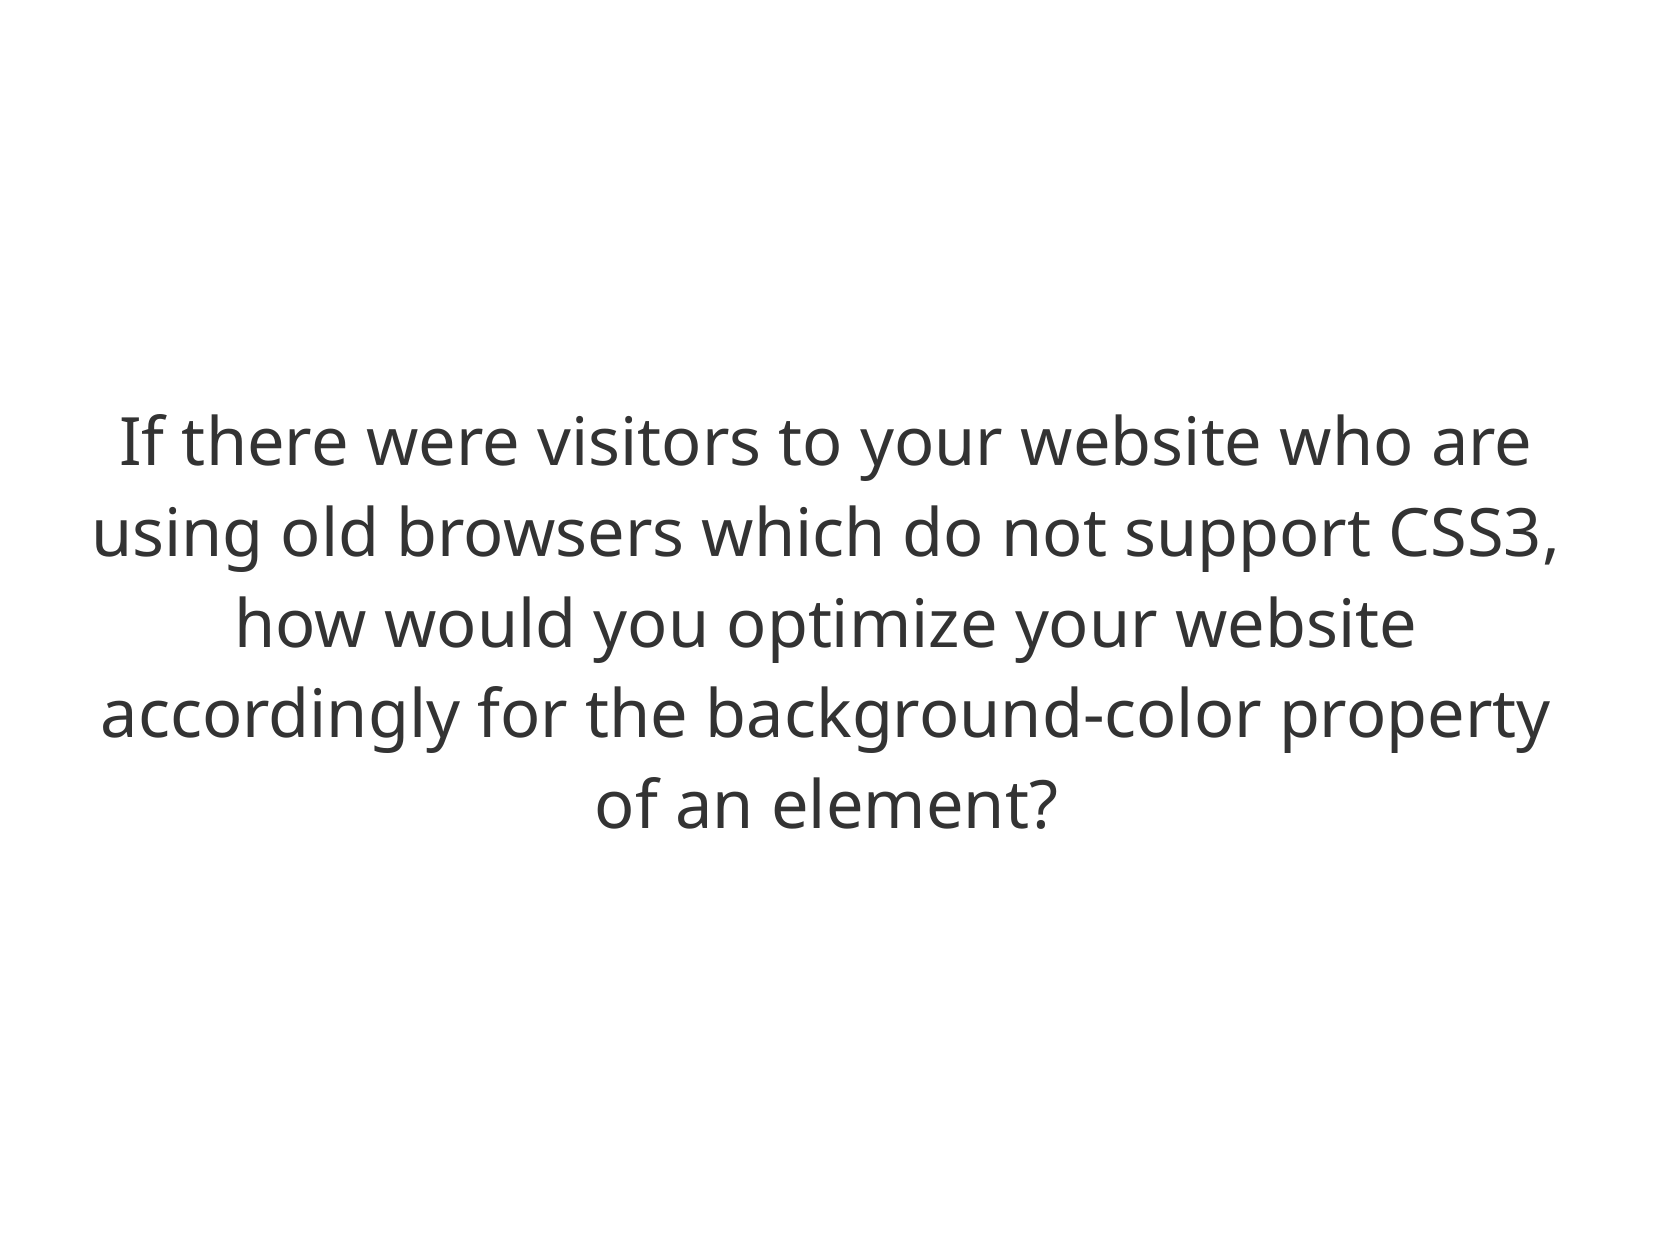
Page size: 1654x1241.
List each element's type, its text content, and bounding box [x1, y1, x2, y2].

subtitle If there were visitors to your website who are using old browsers which do not support CSS3, how would you optimize your website accordingly for the background-color property of an element? [82, 49, 1571, 1193]
